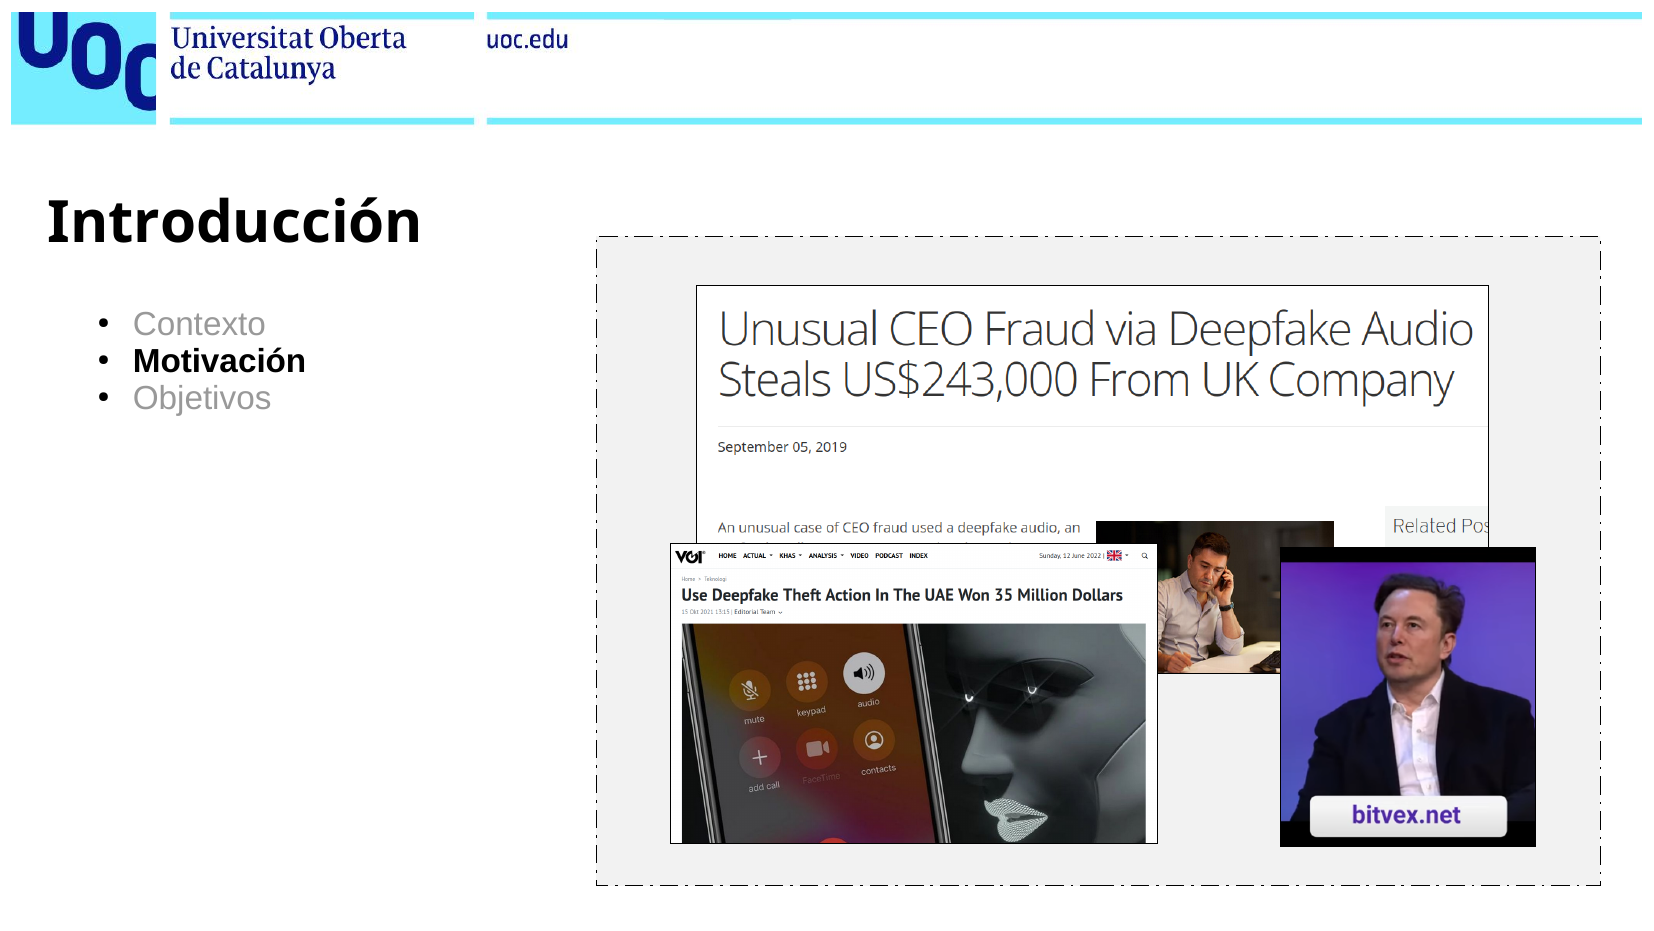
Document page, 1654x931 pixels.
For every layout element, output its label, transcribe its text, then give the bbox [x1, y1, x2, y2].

text_box Contexto Motivación Objetivos [82, 297, 596, 424]
picture [11, 12, 1642, 130]
picture [670, 285, 1536, 847]
text_box [596, 236, 1601, 886]
text_box Introducción [47, 180, 1536, 260]
